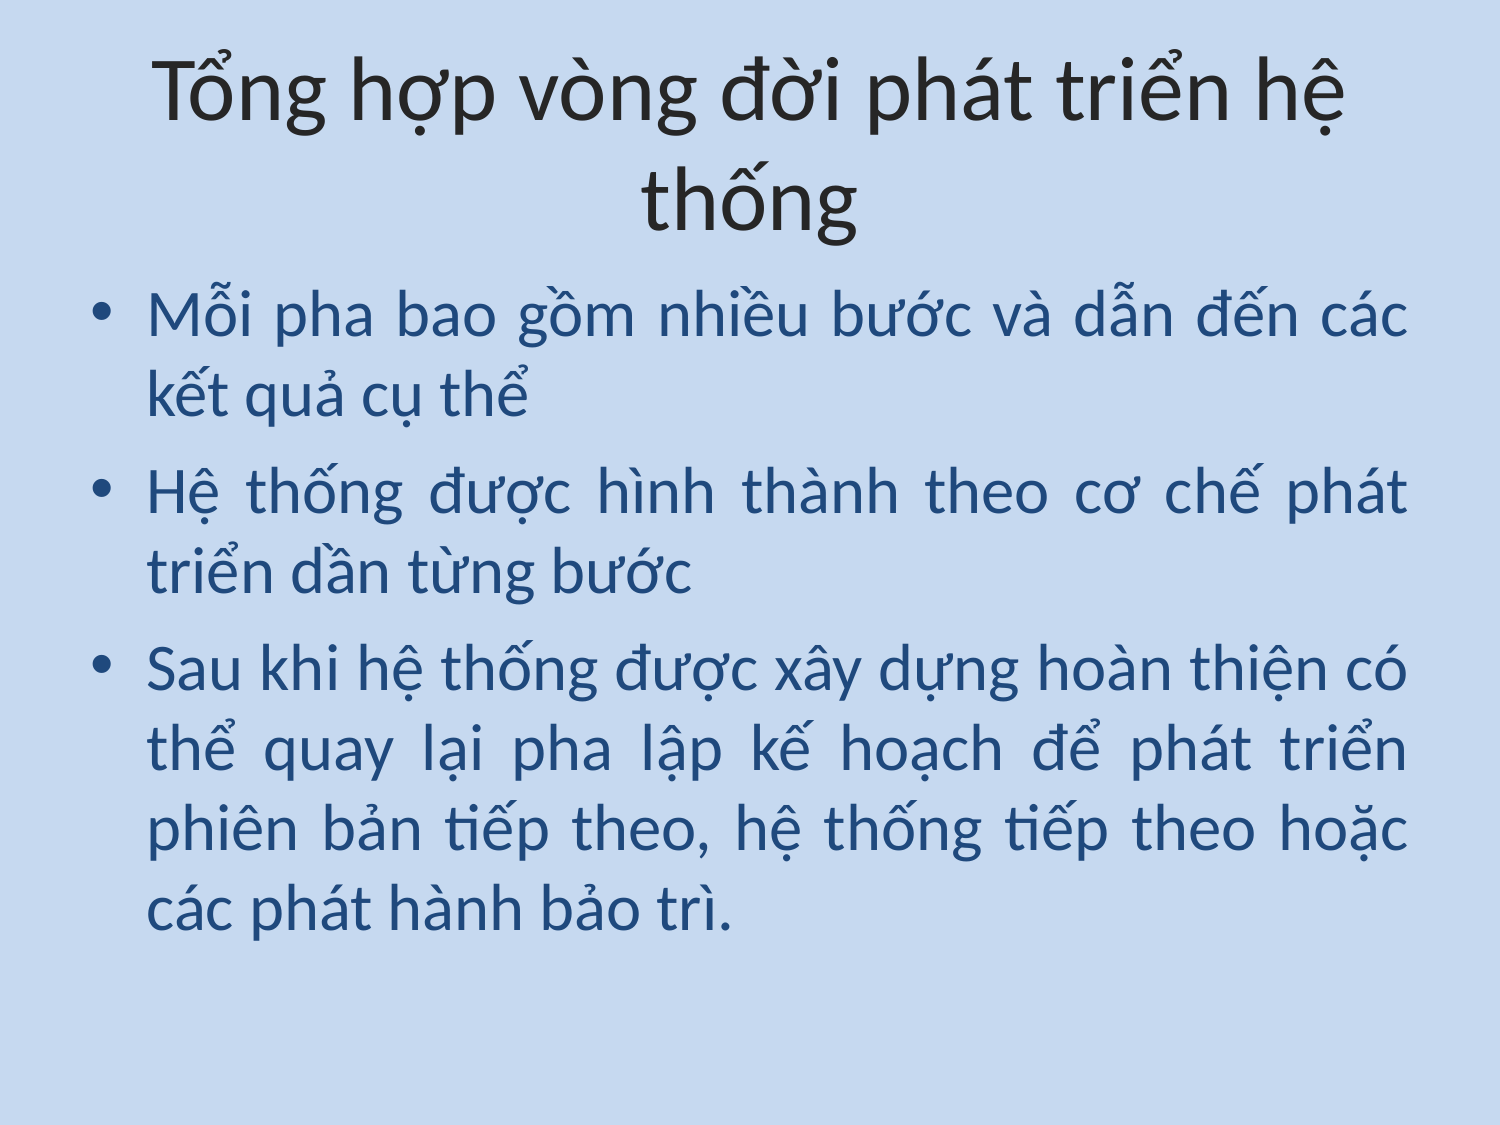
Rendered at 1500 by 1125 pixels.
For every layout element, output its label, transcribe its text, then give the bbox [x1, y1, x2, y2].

list Mỗi pha bao gồm nhiều bước và dẫn đến các kết quả cụ thể Hệ thống được hình thành theo cơ chế phát triển dần từng bước Sau khi hệ thống được xây dựng hoàn thiện có thể quay lại pha lập kế hoạch để phát triển phiên bản tiếp theo, hệ thống tiếp theo hoặc các phát hành bảo trì. [75, 262, 1426, 1005]
title Tổng hợp vòng đời phát triển hệ thống [75, 45, 1426, 233]
